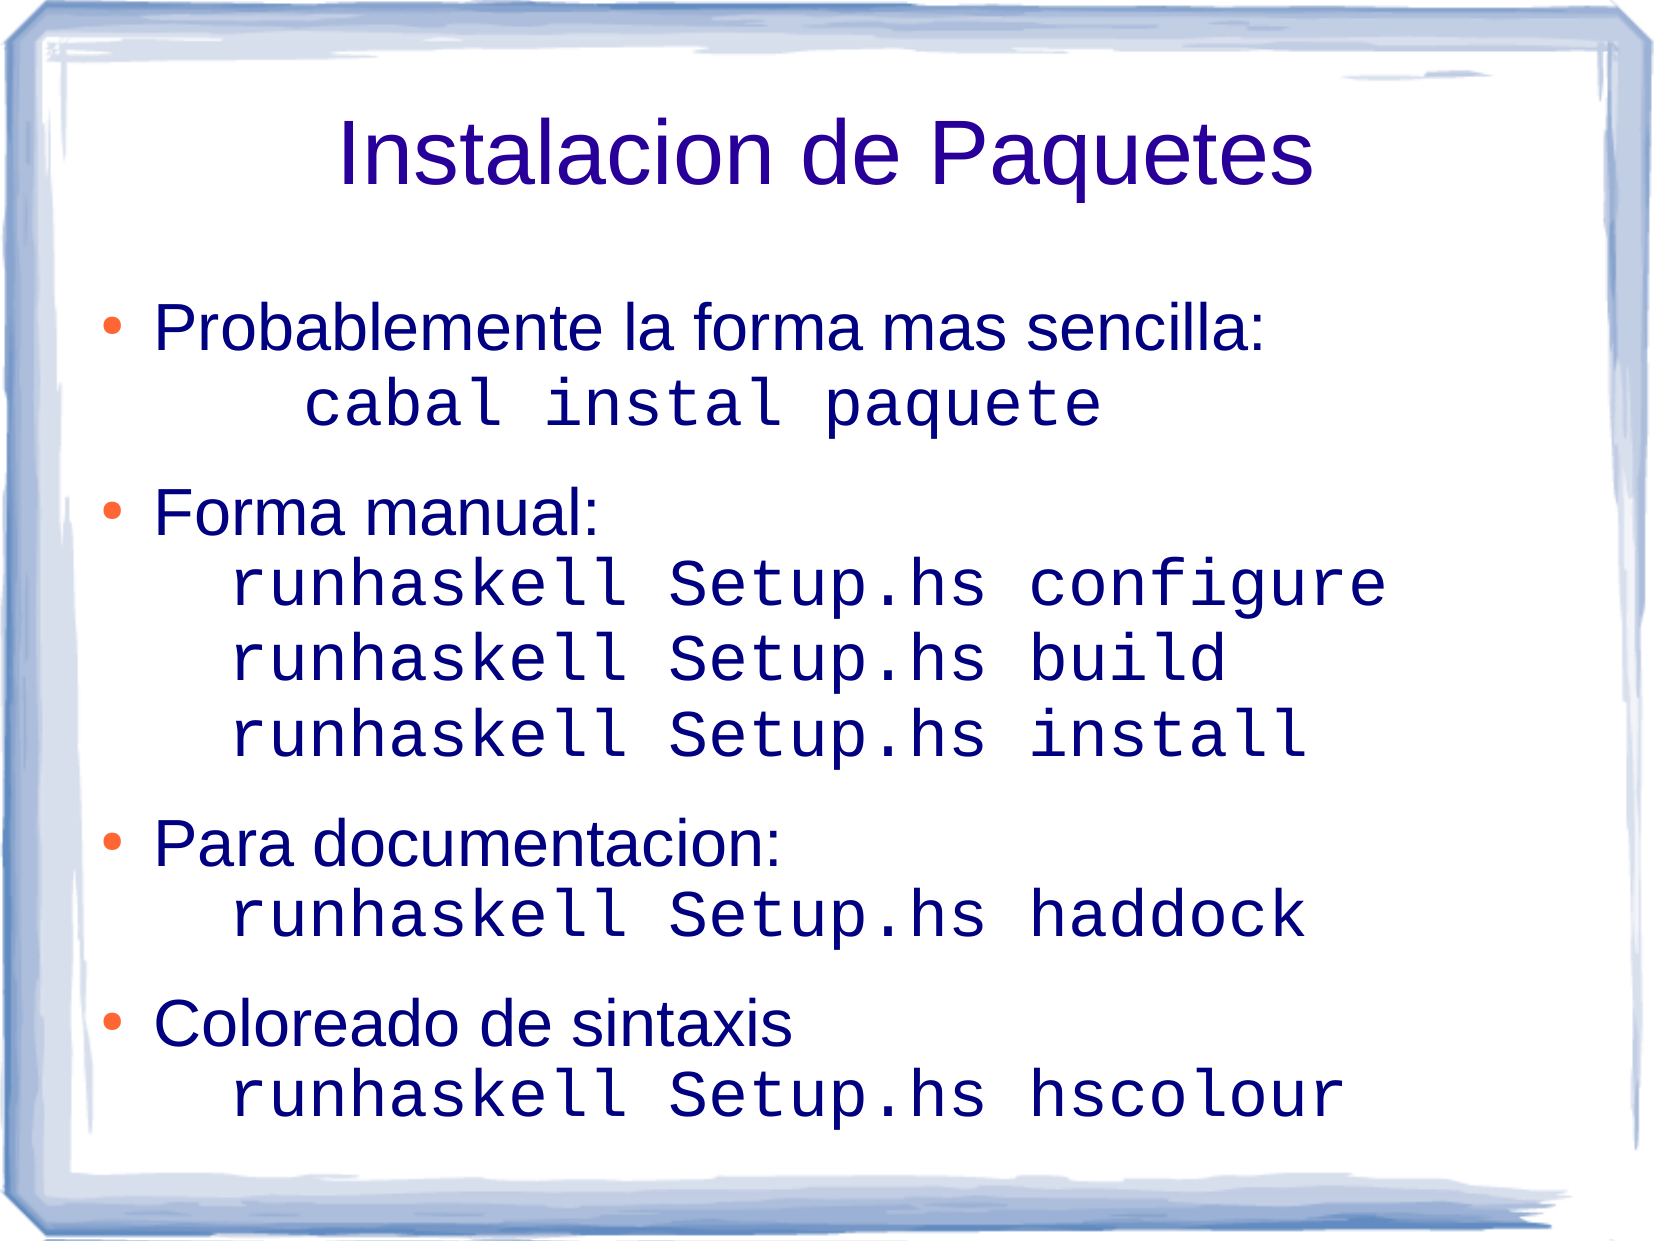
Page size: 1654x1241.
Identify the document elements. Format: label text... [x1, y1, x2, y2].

picture [0, 0, 1654, 1241]
title Instalacion de Paquetes [82, 49, 1571, 257]
list Probablemente la forma mas sencilla: cabal instal paquete Forma manual: runhaskell Setup.hs configure runhaskell Setup.hs build runhaskell Setup.hs install Para documentacion: runhaskell Setup.hs haddock Coloreado de sintaxis runhaskell Setup.hs hscolour [82, 290, 1571, 1137]
